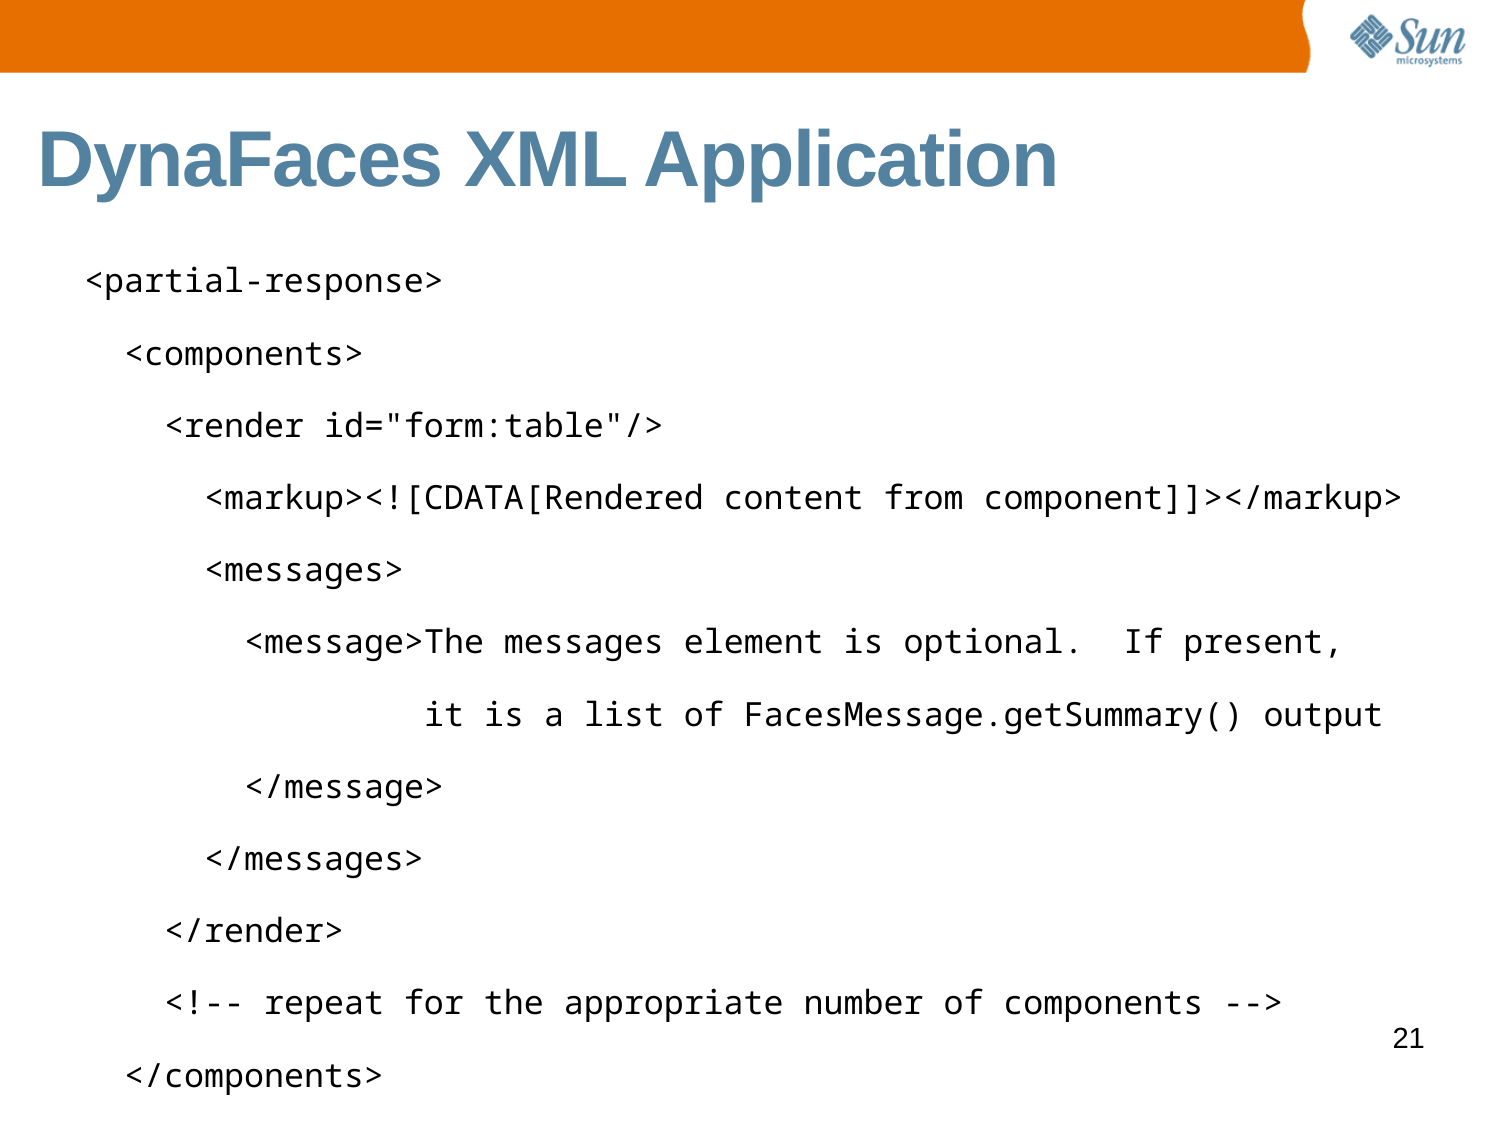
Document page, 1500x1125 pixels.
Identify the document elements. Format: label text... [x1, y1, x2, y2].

list <partial-response> <components> <render id="form:table"/> <markup><![CDATA[Rendered content from component]]></markup> <messages> <message>The messages element is optional. If present, it is a list of FacesMessage.getSummary() output </message> </messages> </render> <!-- repeat for the appropriate number of components --> </components> <state><![CDATA[state information for this view ]]></state> </partial-response> [64, 257, 1500, 1094]
picture [0, 0, 1500, 75]
title DynaFaces XML Application [37, 122, 1463, 228]
